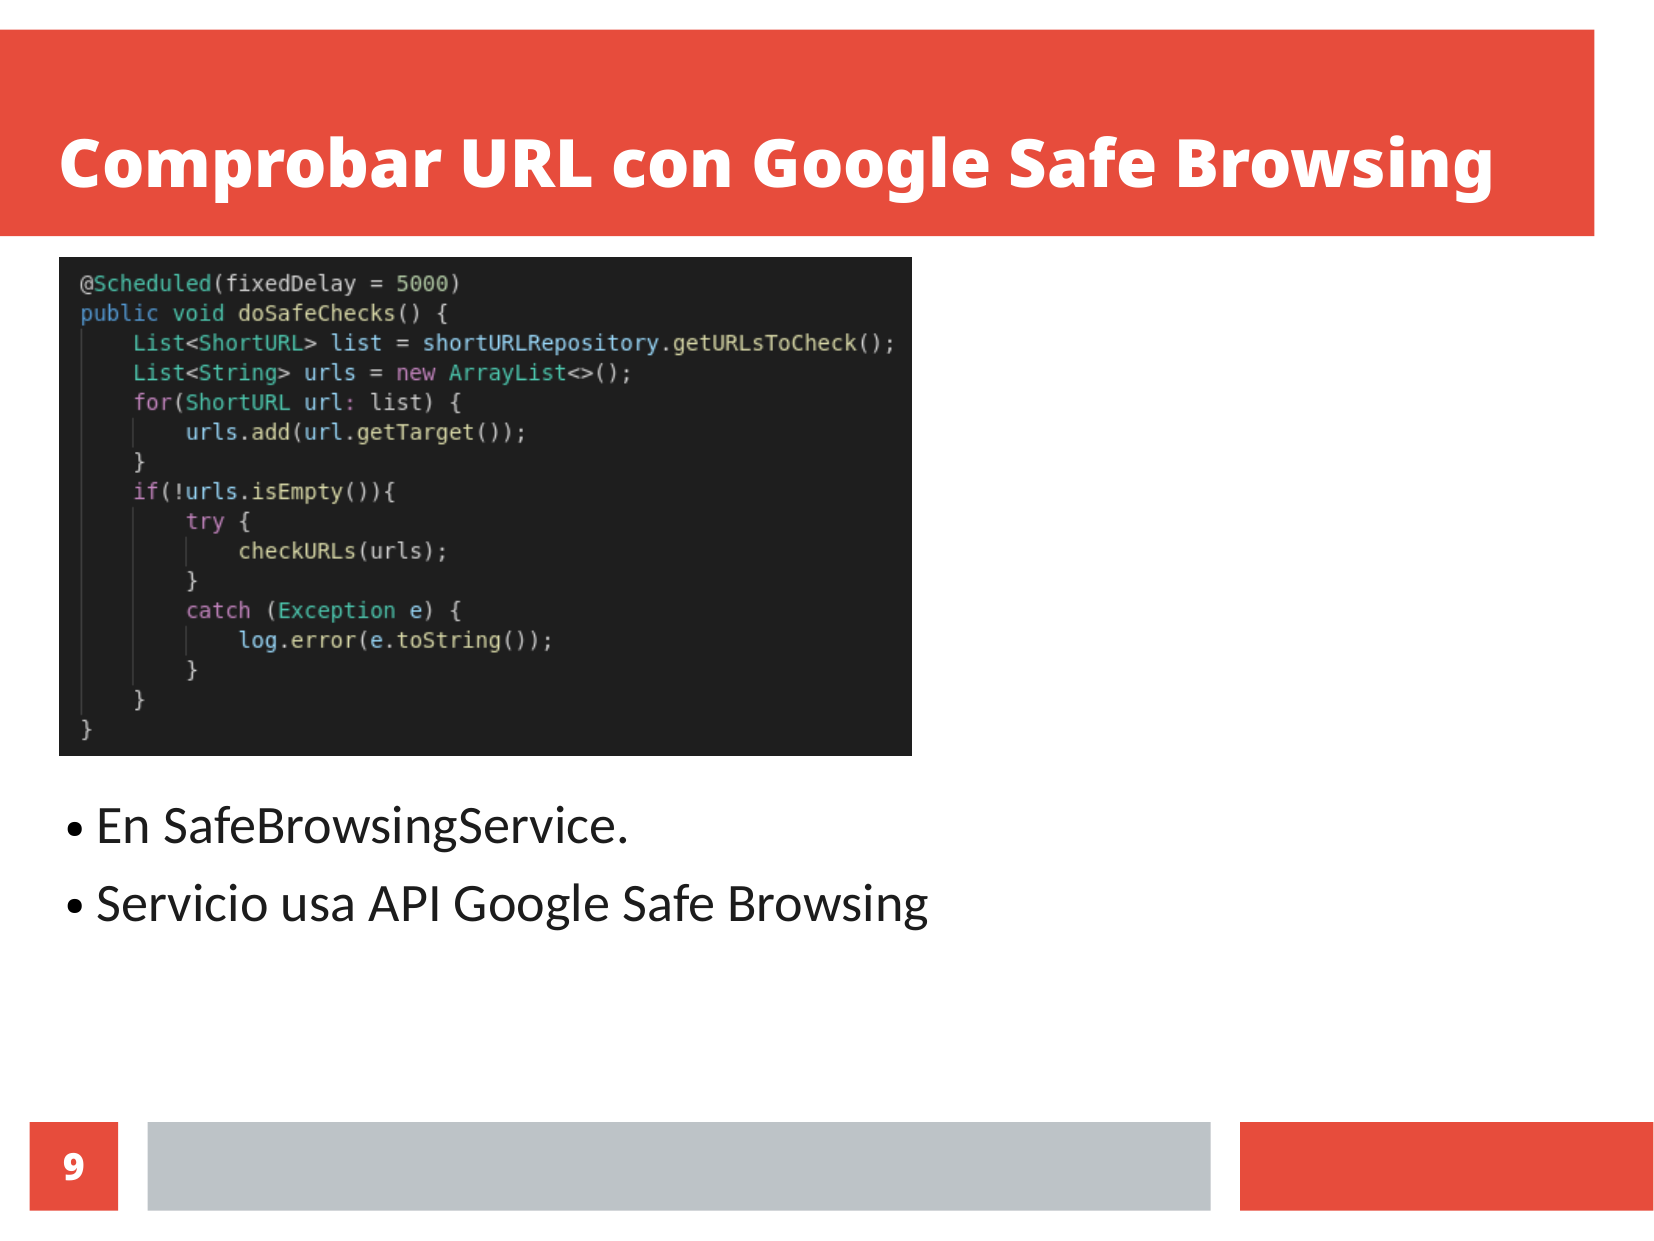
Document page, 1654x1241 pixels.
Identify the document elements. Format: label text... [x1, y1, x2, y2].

list En SafeBrowsingService. Servicio usa API Google Safe Browsing [64, 803, 981, 1040]
picture [59, 257, 912, 756]
title Comprobar URL con Google Safe Browsing [59, 59, 1595, 207]
